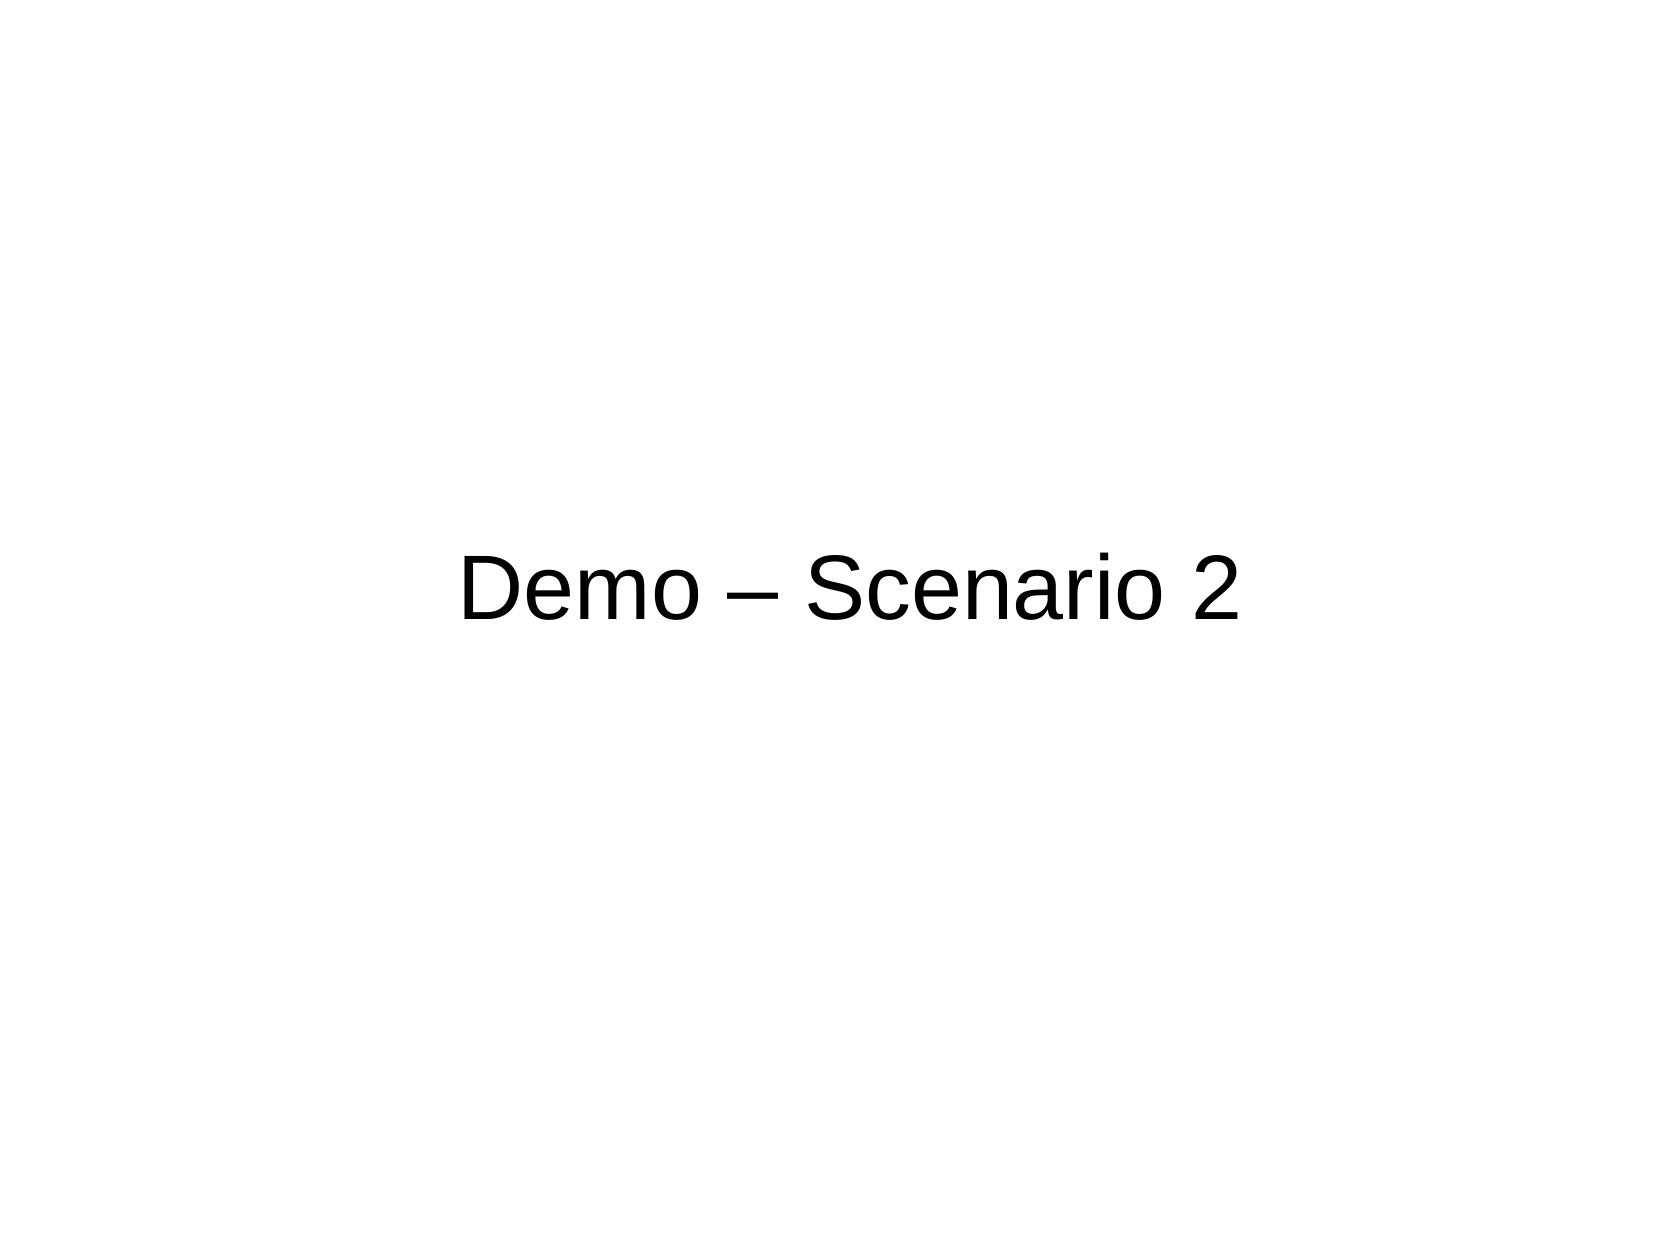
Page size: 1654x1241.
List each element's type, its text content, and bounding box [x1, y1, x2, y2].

title Demo – Scenario 2 [106, 484, 1595, 692]
